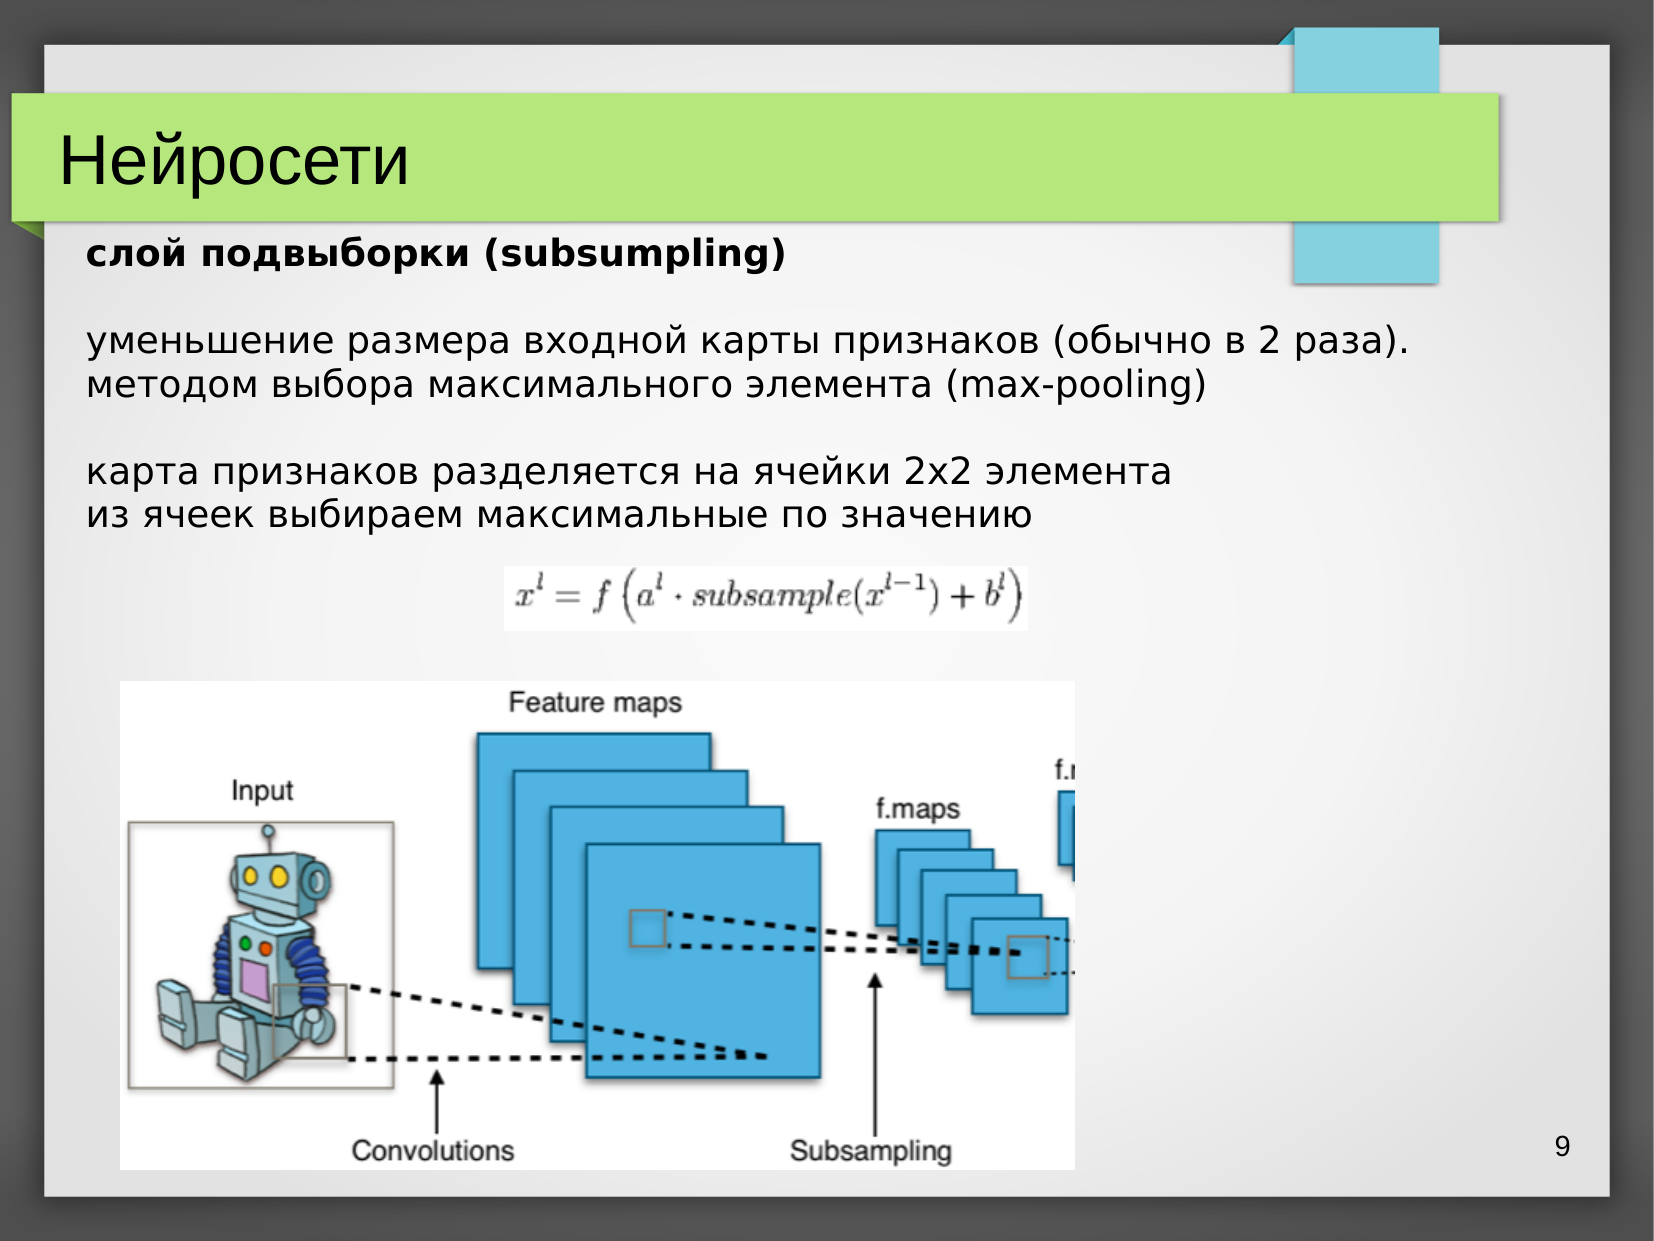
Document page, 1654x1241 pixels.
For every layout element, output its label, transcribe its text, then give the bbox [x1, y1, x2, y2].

text_box слой подвыборки (subsumpling) уменьшение размера входной карты признаков (обычно в 2 раза). методом выбора максимального элемента (max-pooling) карта признаков разделяется на ячейки 2х2 элемента из ячеек выбираем максимальные по значению [70, 224, 1483, 556]
picture [0, 0, 1654, 1241]
title Нейросети [59, 108, 1288, 212]
